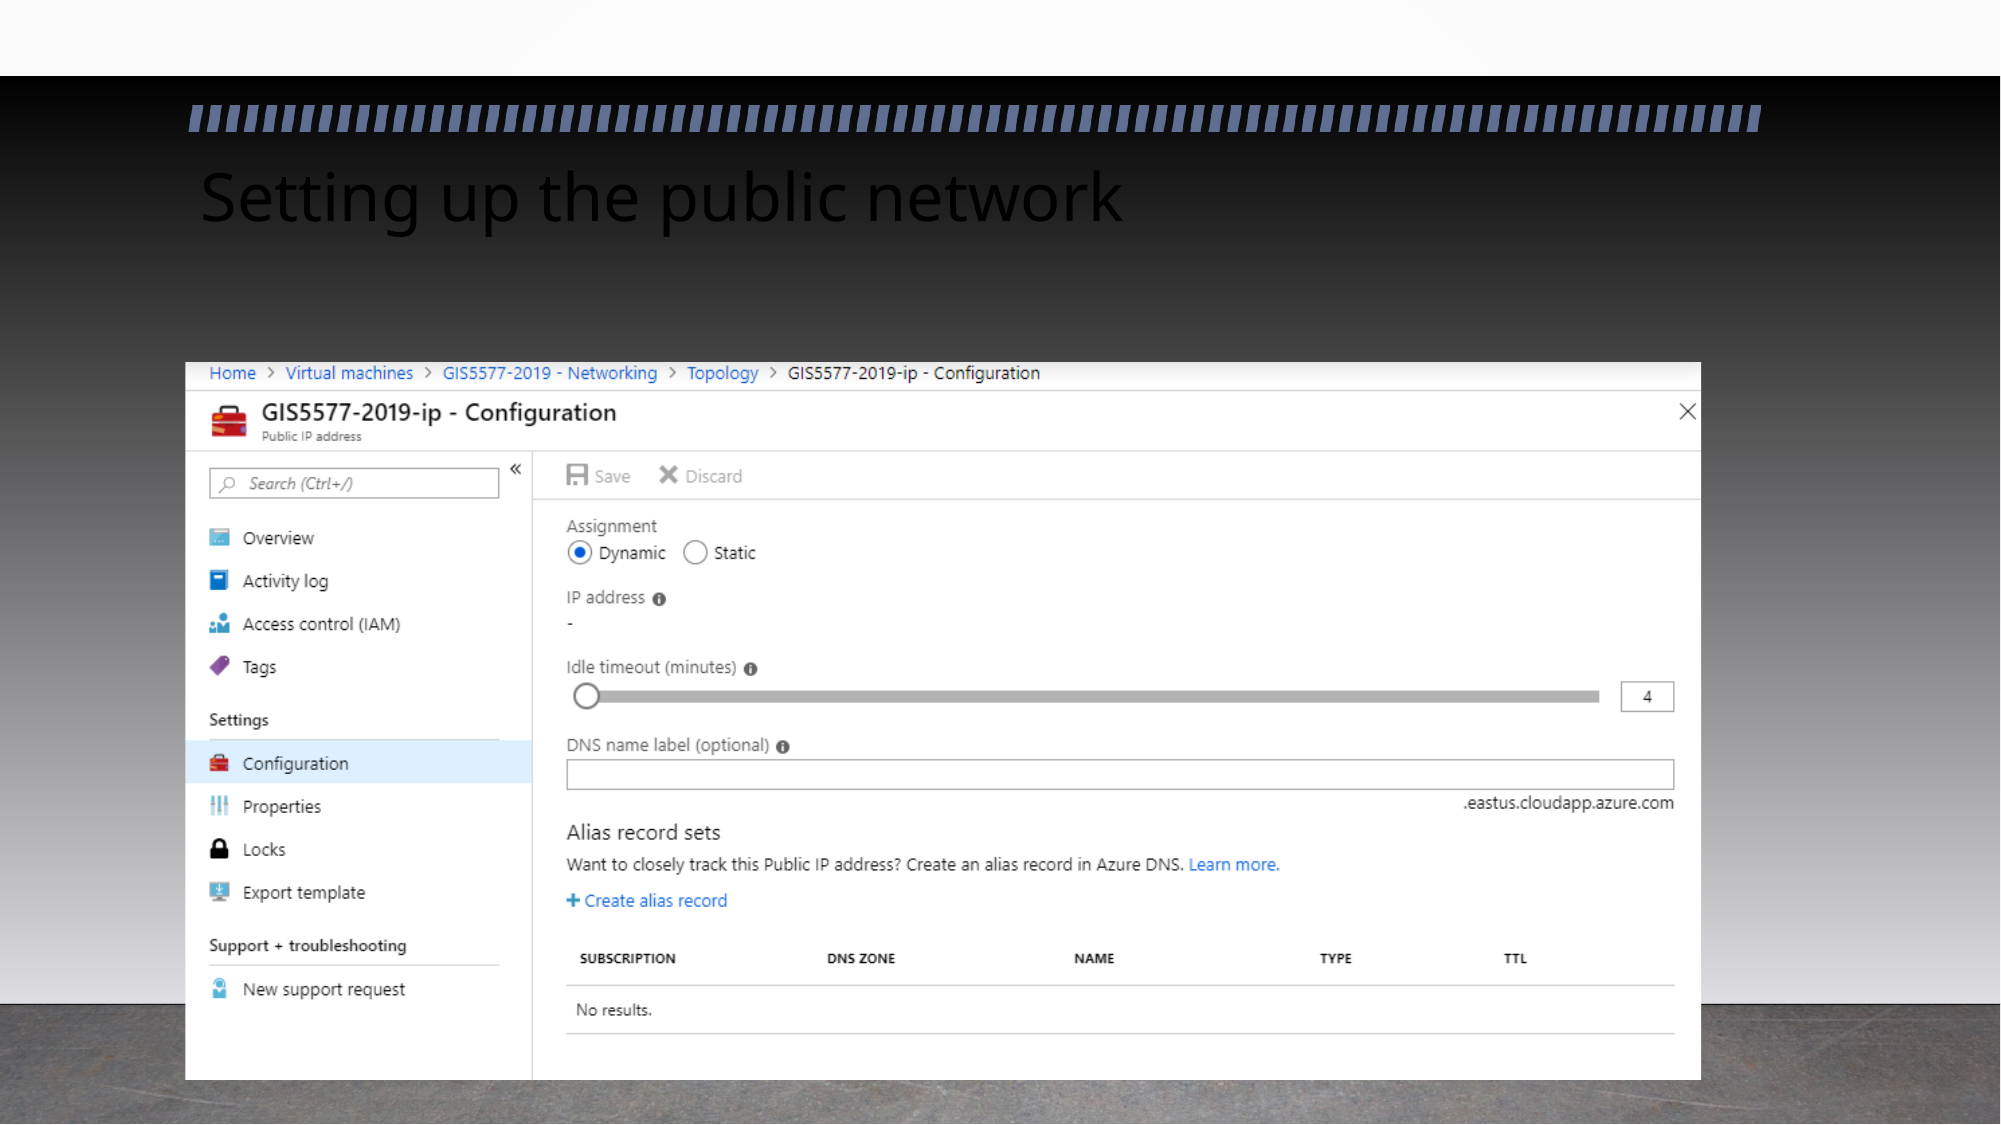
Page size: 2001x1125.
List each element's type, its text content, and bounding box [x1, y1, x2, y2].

picture [185, 362, 1702, 1080]
title Setting up the public network [185, 156, 1761, 329]
